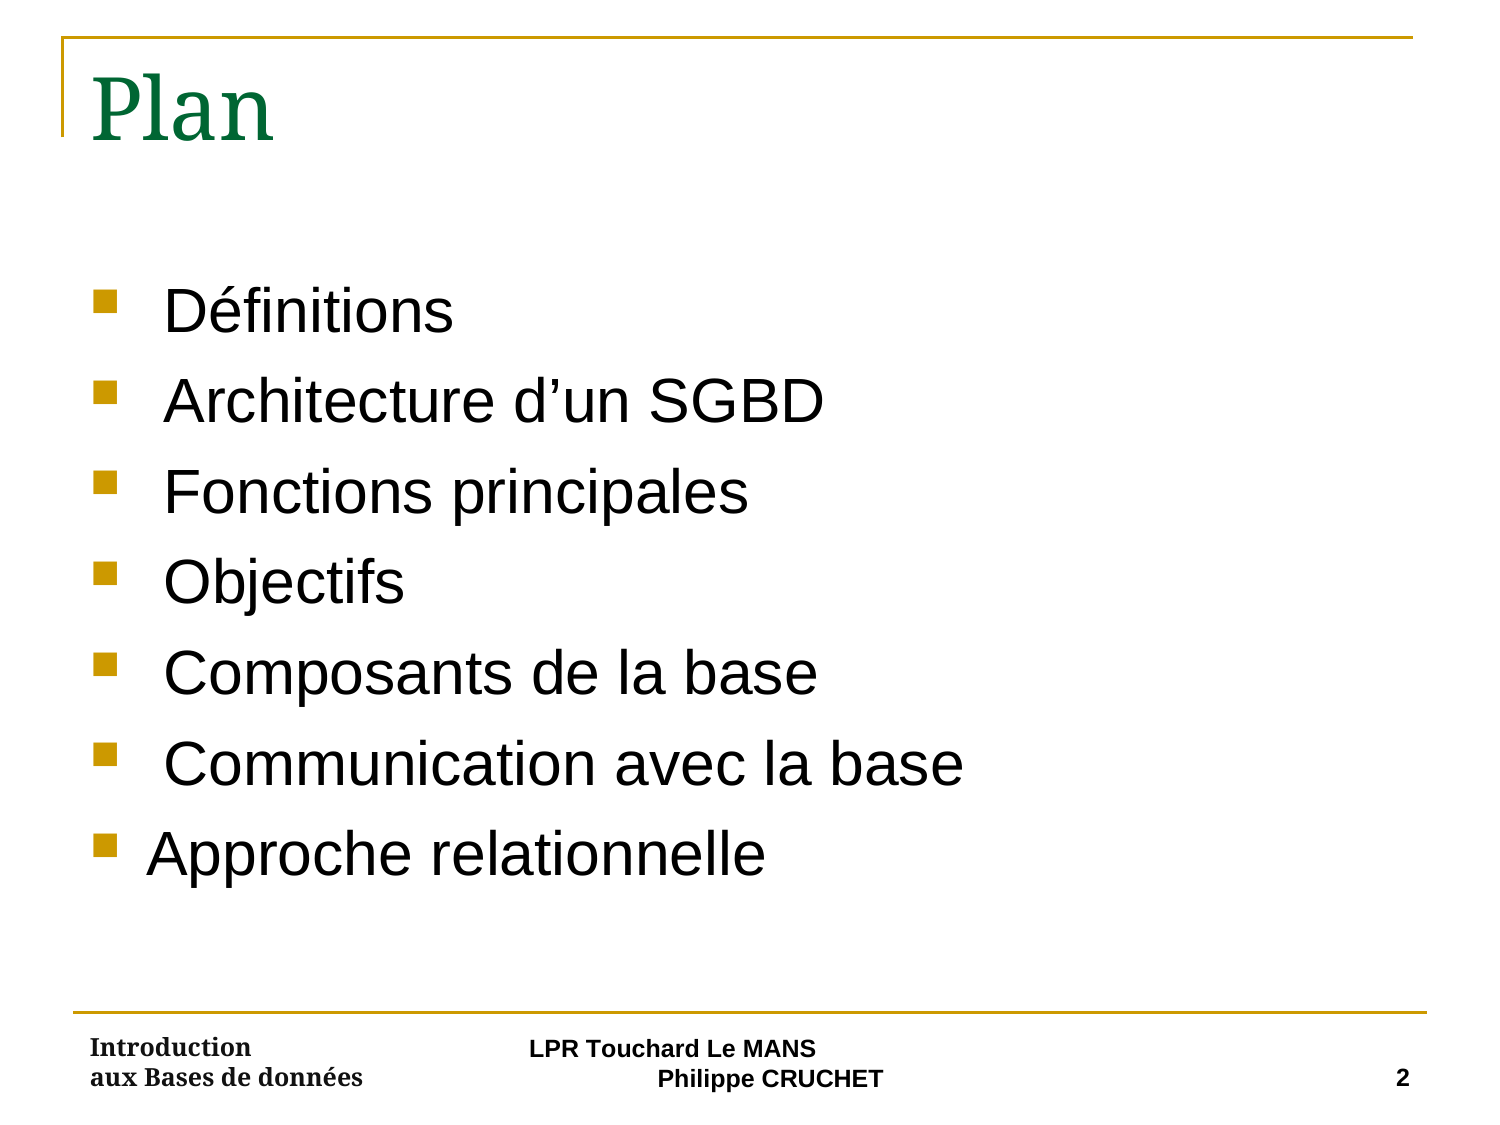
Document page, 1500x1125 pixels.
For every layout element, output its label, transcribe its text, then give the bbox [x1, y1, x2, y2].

text_box <numéro> [1074, 1024, 1426, 1100]
title Plan [75, 45, 1426, 233]
list Définitions Architecture d’un SGBD Fonctions principales Objectifs Composants de la base Communication avec la base Approche relationnelle [75, 262, 1426, 1006]
text_box LPR Touchard Le MANS Philippe CRUCHET [512, 1025, 988, 1101]
